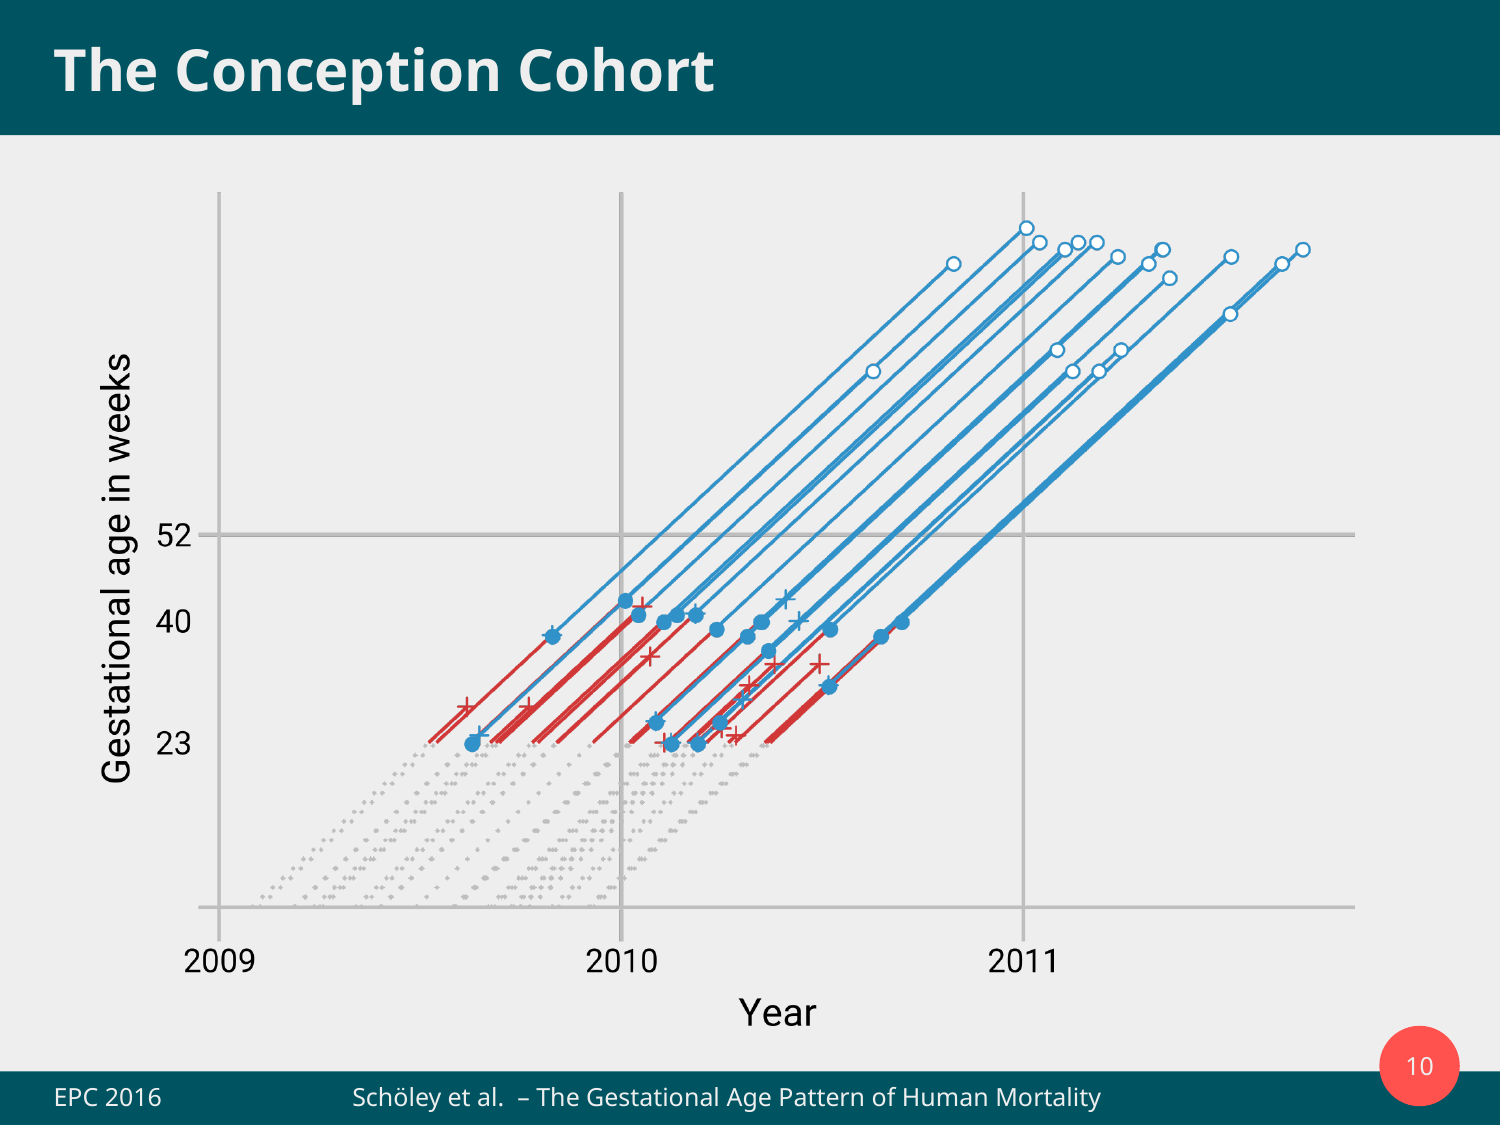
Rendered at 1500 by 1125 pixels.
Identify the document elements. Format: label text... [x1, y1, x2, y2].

title The Conception Cohort [53, 0, 1447, 141]
picture [100, 146, 1400, 1026]
